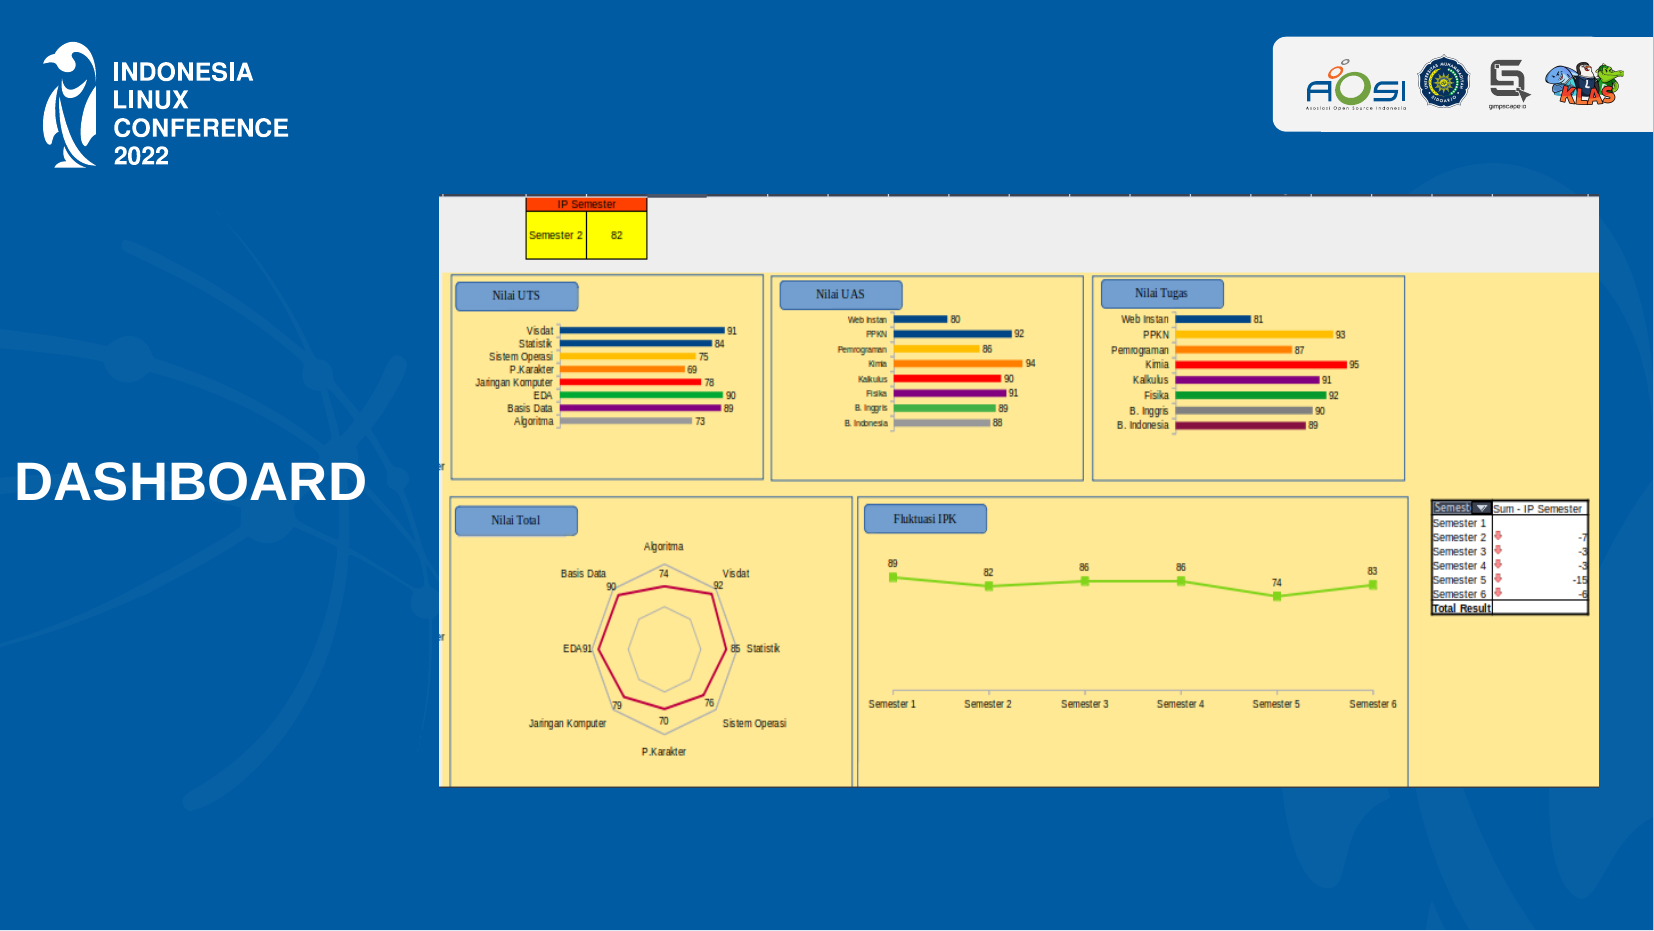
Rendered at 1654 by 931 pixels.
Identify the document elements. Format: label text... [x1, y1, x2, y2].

picture [1545, 62, 1624, 105]
picture [439, 194, 1599, 788]
text_box DASHBOARD [0, 443, 439, 520]
picture [1417, 54, 1471, 108]
